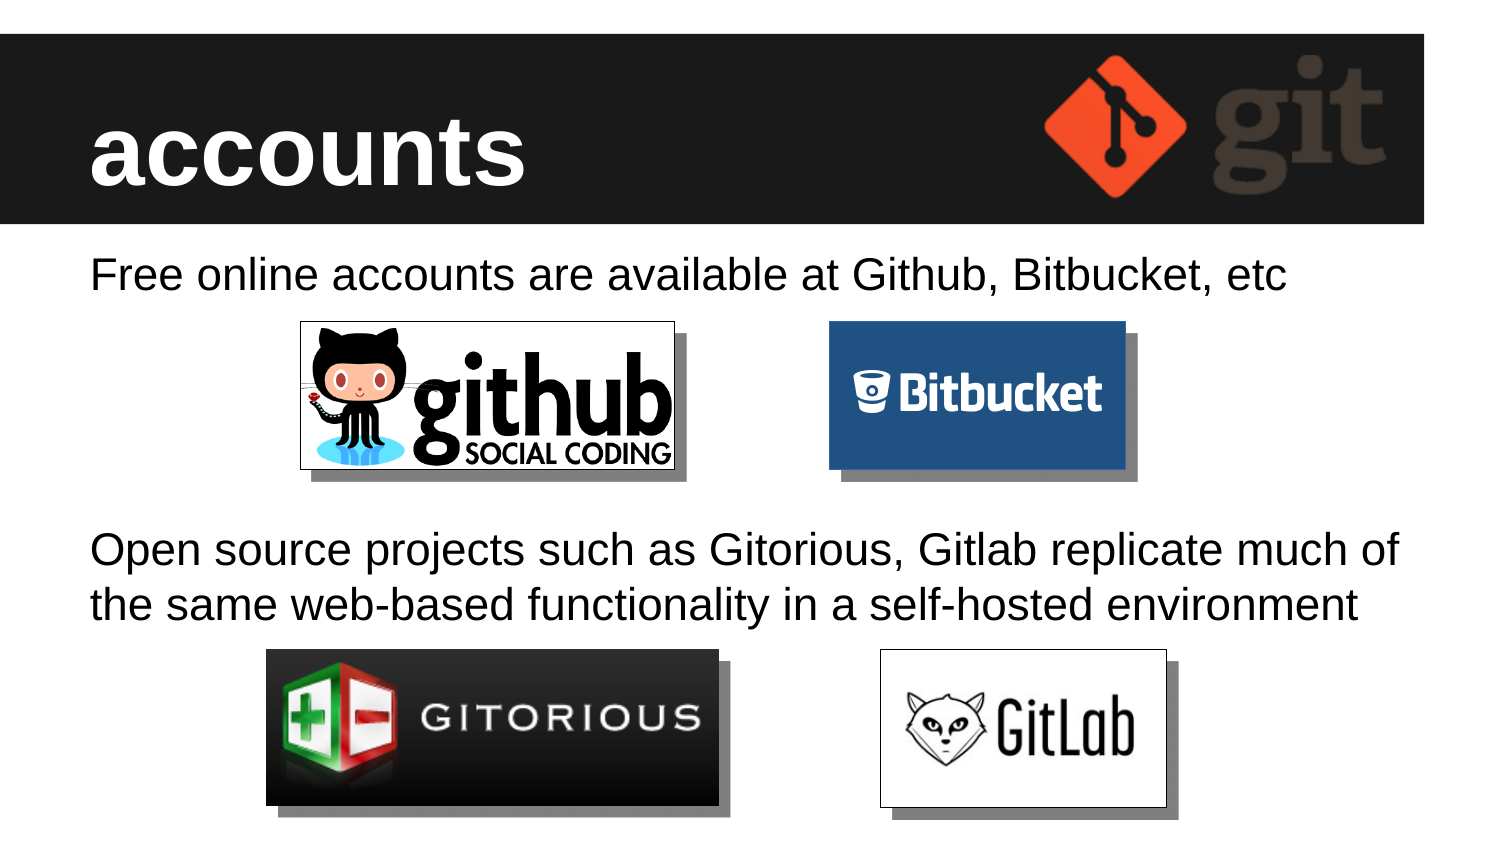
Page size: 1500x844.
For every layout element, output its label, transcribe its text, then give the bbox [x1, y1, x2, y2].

picture [829, 321, 1126, 470]
picture [300, 321, 675, 470]
picture [1044, 55, 1387, 199]
picture [266, 649, 719, 806]
picture [880, 649, 1167, 808]
text_box Free online accounts are available at Github, Bitbucket, etc Open source projects such as Gitorious, Gitlab replicate much of the same web-based functionality in a self-hosted environment [75, 229, 1425, 798]
text_box accounts [75, 33, 1425, 221]
